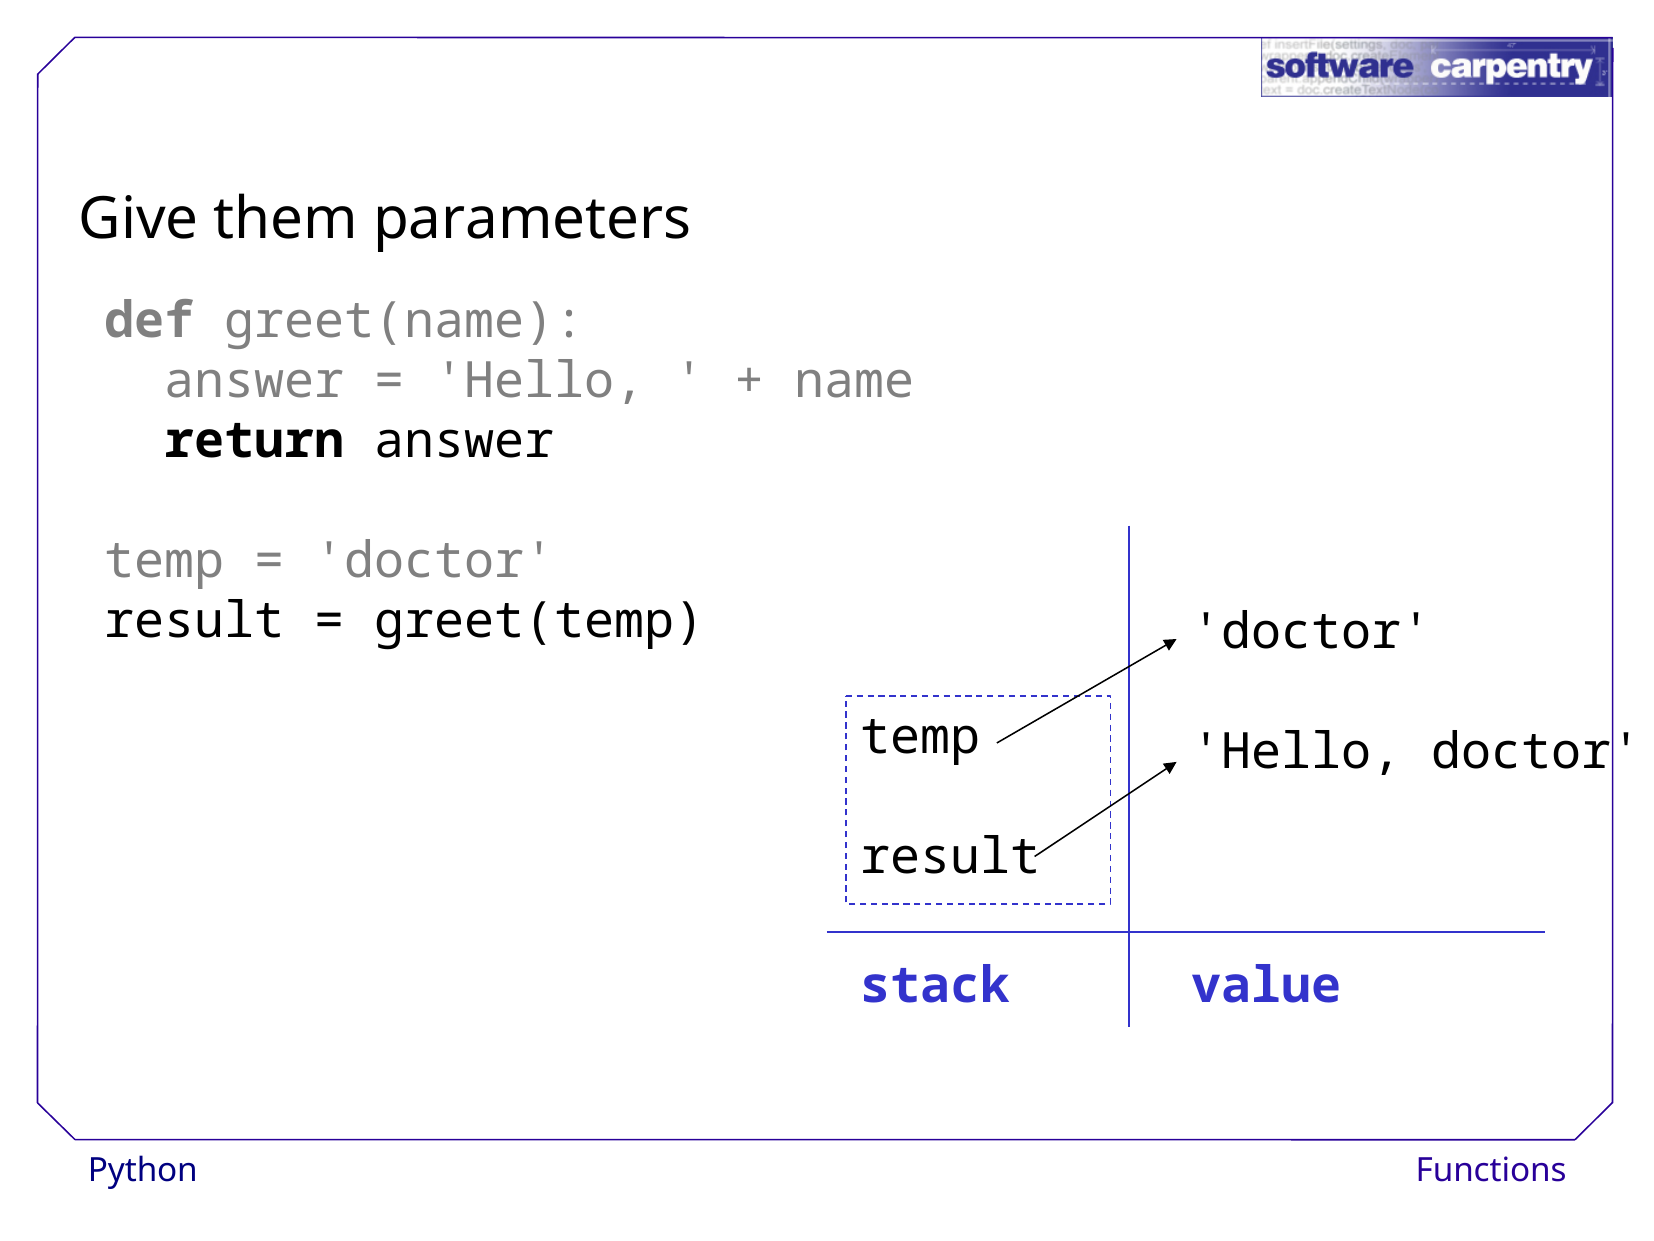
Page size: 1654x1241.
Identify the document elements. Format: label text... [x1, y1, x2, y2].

text_box value [1176, 950, 1442, 1027]
text_box def greet(name): answer = 'Hello, ' + name return answer temp = 'doctor' result = greet(temp) [89, 279, 790, 800]
text_box 'doctor' 'Hello, doctor' [1176, 591, 1583, 819]
picture [1261, 39, 1613, 97]
text_box Give them parameters [63, 138, 857, 259]
text_box temp result [845, 695, 1111, 904]
text_box stack [845, 950, 1111, 1027]
